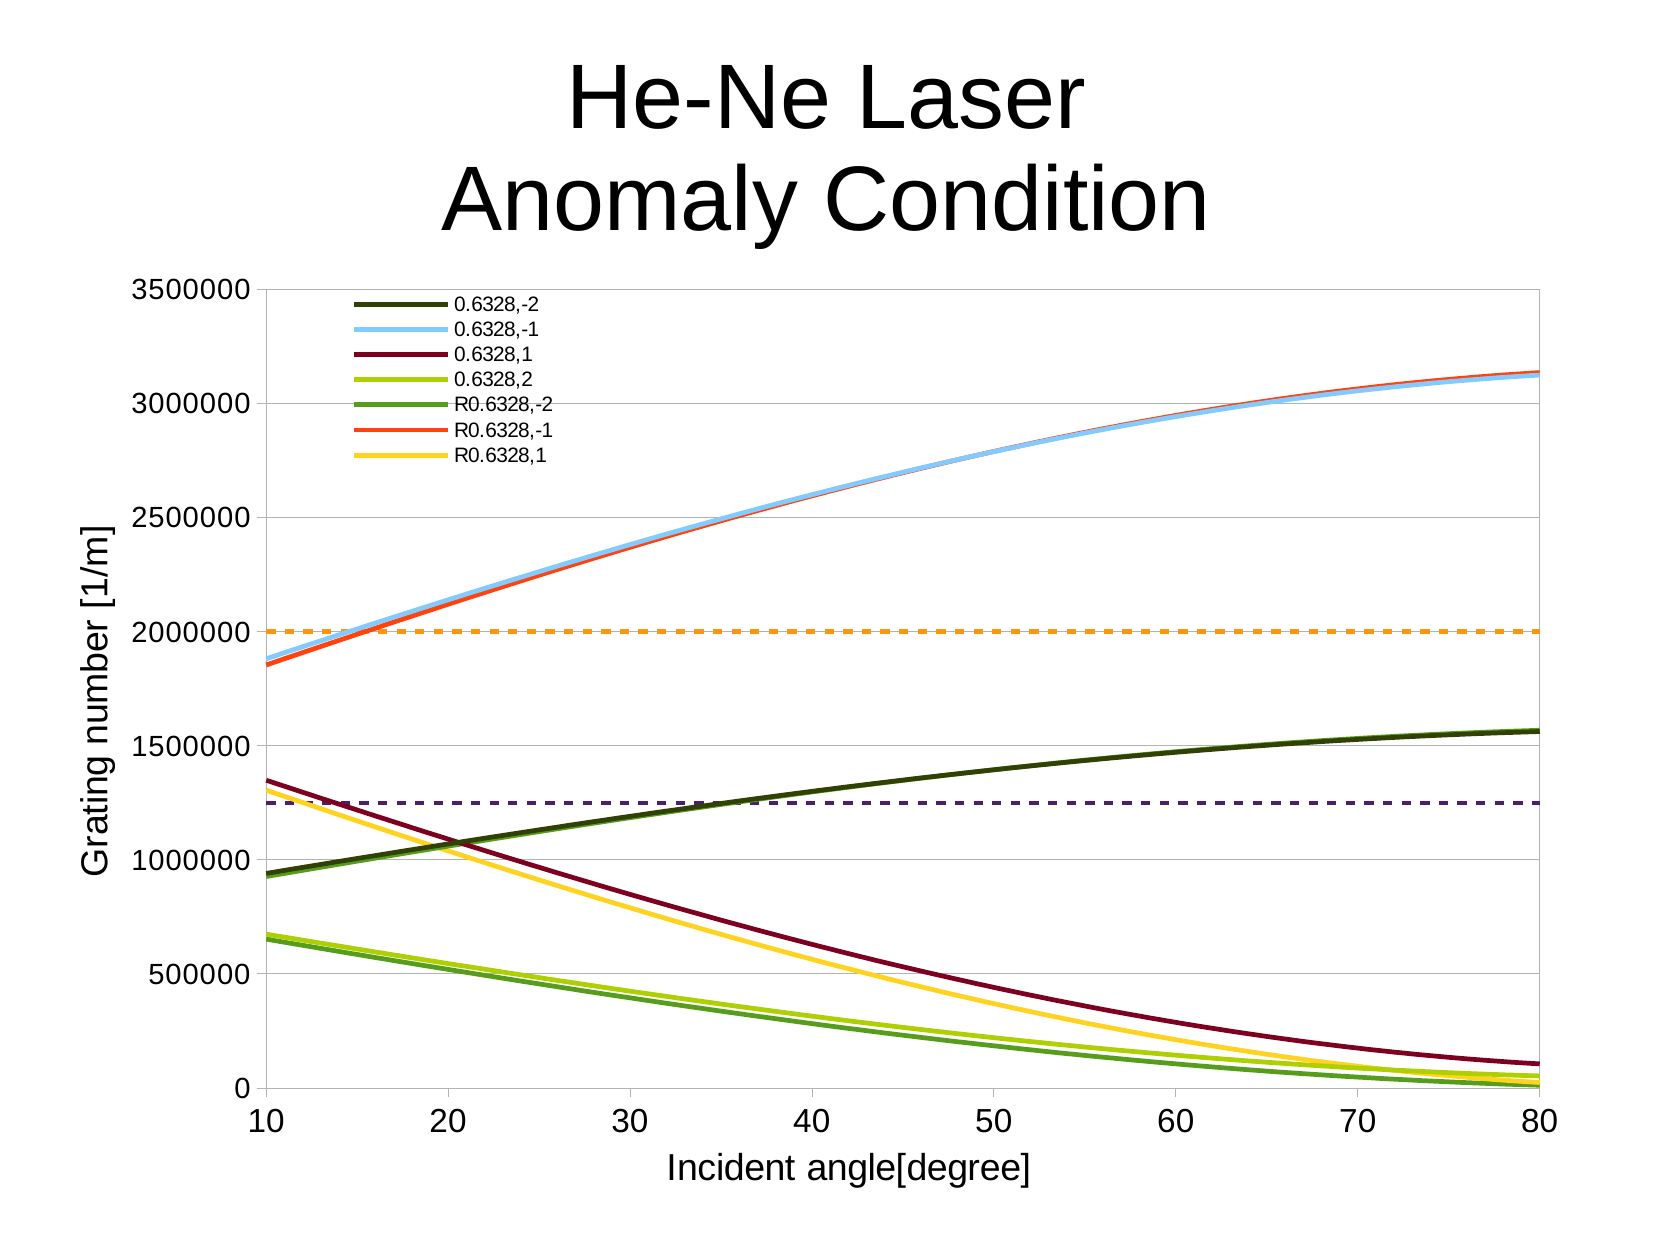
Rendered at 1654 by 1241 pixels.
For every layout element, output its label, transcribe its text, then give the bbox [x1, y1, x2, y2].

title He-Ne Laser Anomaly Condition [82, 45, 1571, 260]
chart [61, 260, 1576, 1201]
